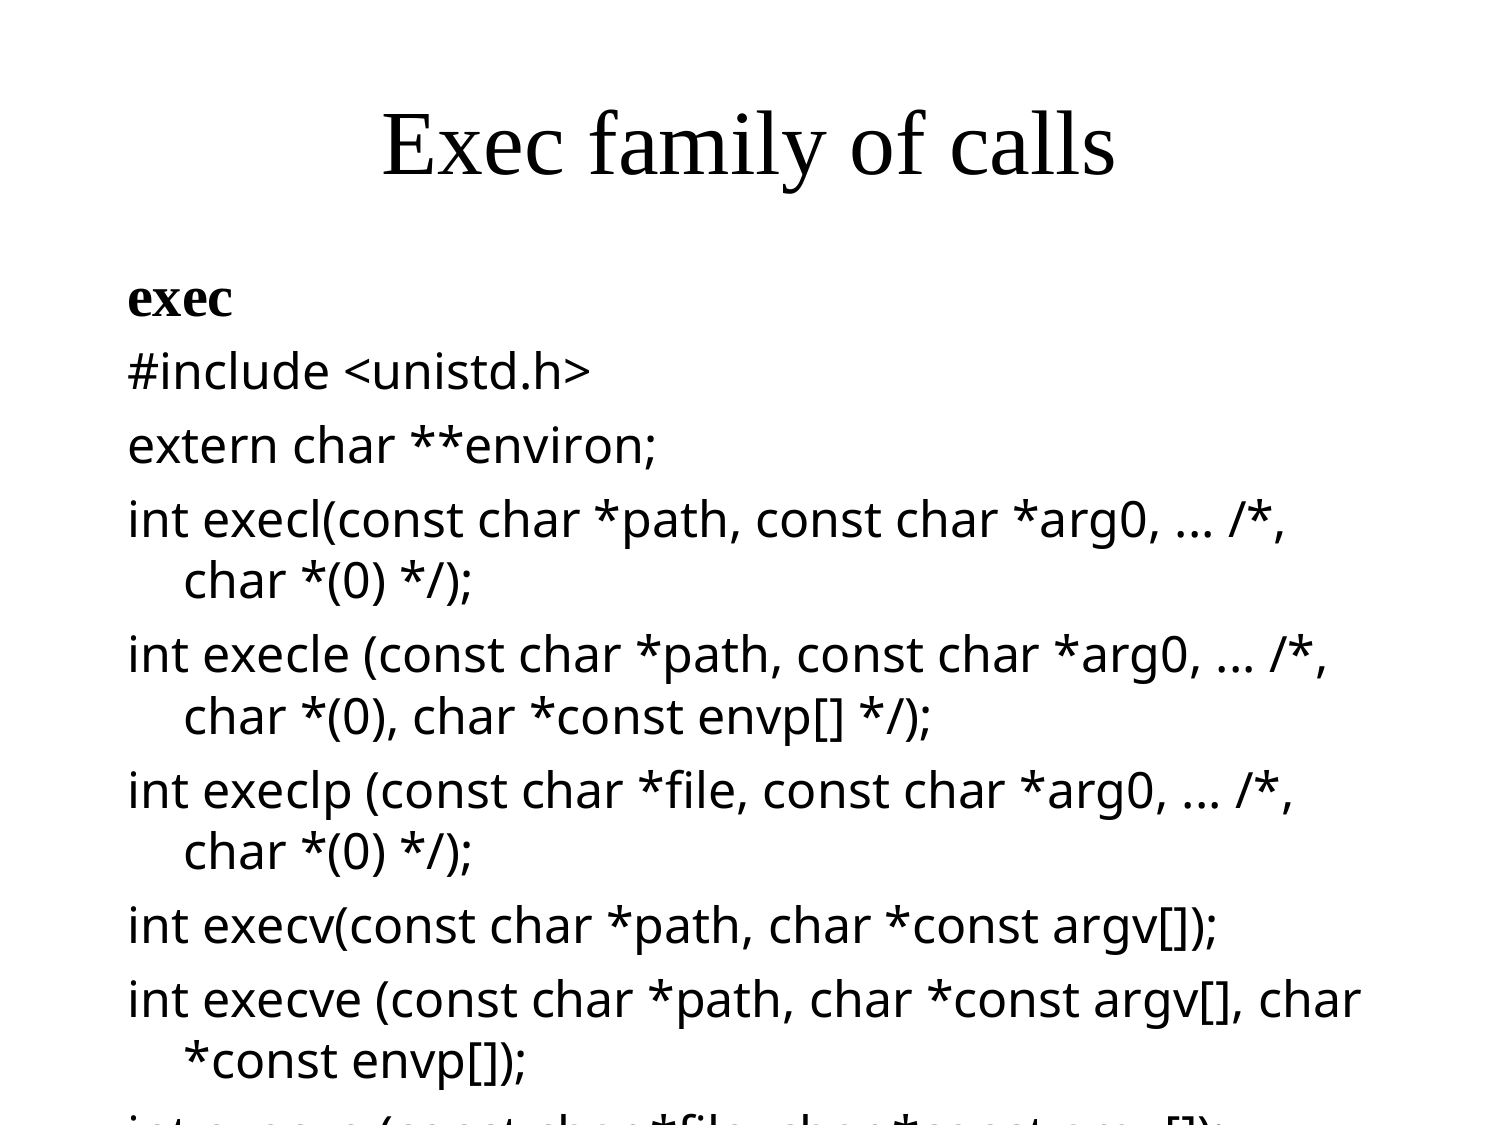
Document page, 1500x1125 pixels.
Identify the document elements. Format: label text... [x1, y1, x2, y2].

title Exec family of calls [112, 49, 1388, 238]
list exec #include <unistd.h> extern char **environ; int execl(const char *path, const char *arg0, ... /*, char *(0) */); int execle (const char *path, const char *arg0, ... /*, char *(0), char *const envp[] */); int execlp (const char *file, const char *arg0, ... /*, char *(0) */); int execv(const char *path, char *const argv[]); int execve (const char *path, char *const argv[], char *const envp[]); int execvp (const char *file, char *const argv[]); [112, 262, 1388, 1125]
